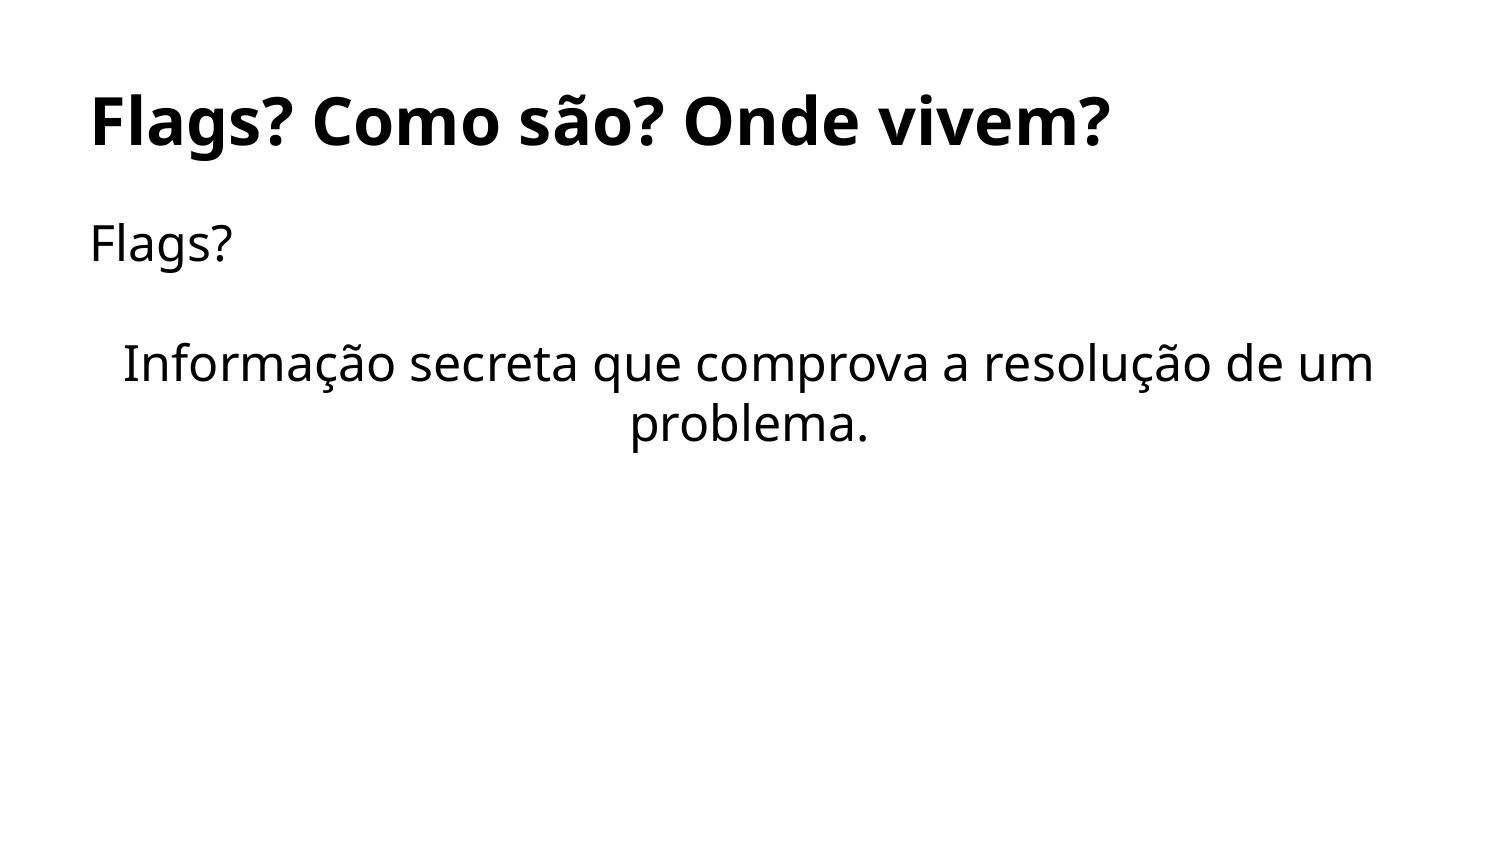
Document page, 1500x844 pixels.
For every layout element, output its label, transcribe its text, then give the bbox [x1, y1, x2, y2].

text_box Flags? Como são? Onde vivem? [75, 33, 1425, 174]
text_box Flags? Informação secreta que comprova a resolução de um problema. [75, 196, 1425, 808]
